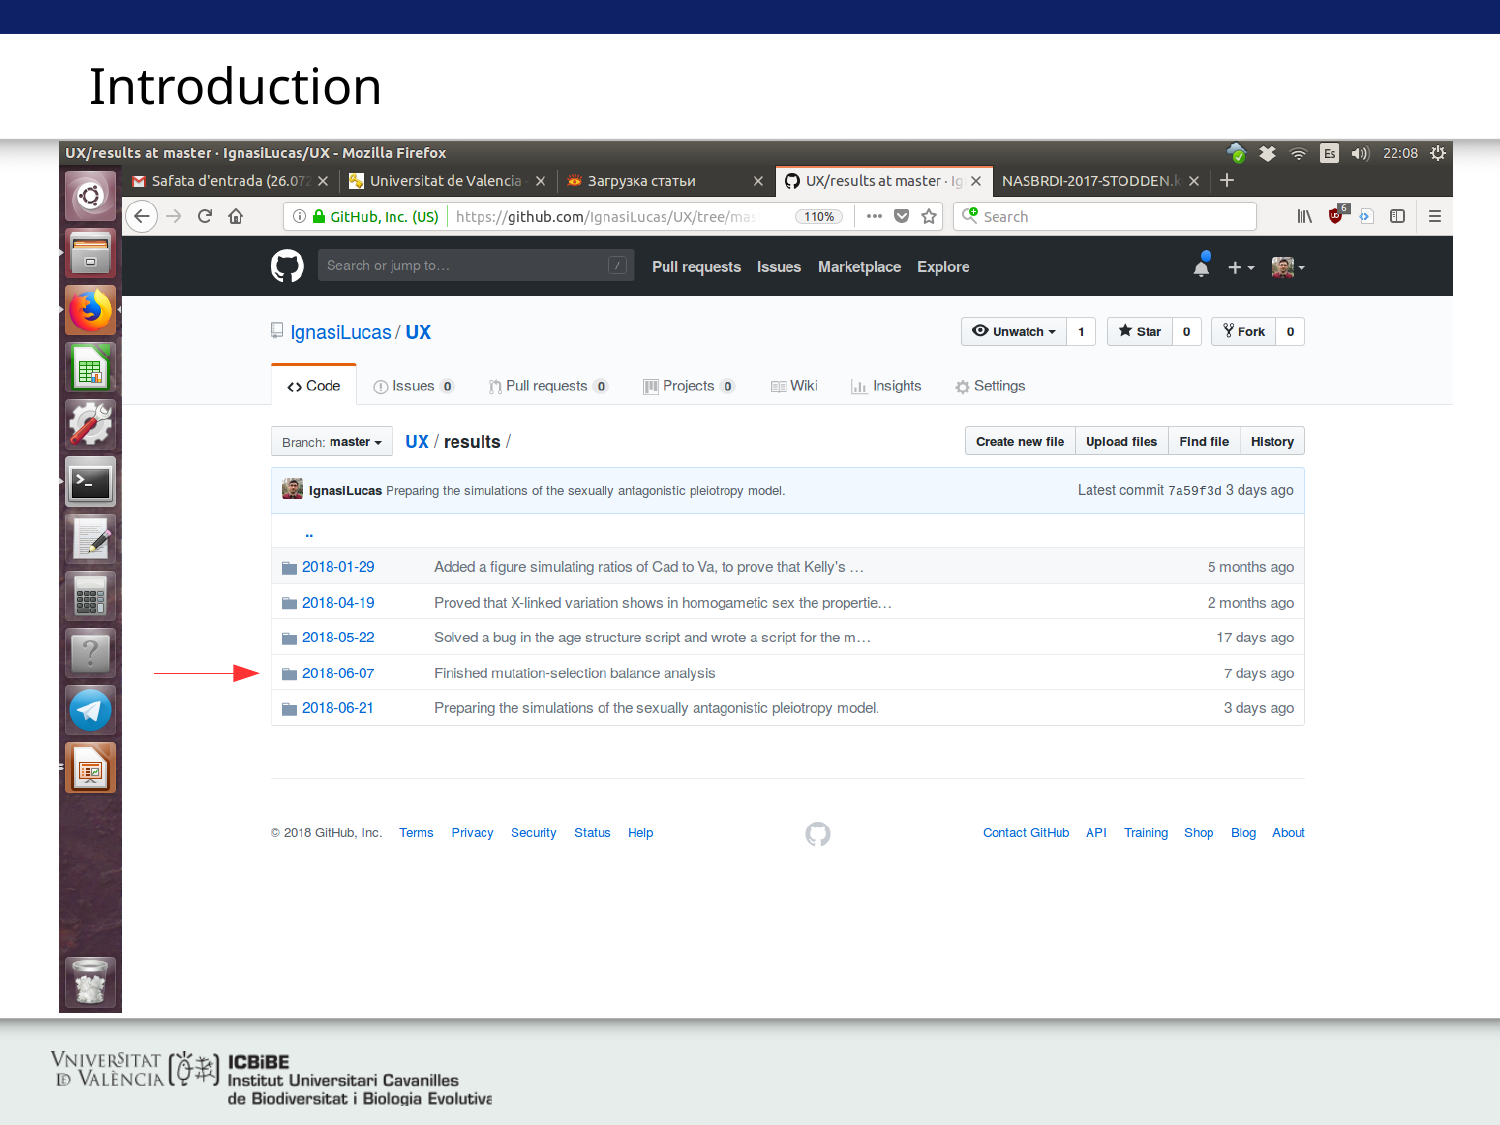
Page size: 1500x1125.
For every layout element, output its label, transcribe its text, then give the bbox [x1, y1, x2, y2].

picture [0, 0, 1500, 1013]
list Introduction [75, 47, 825, 110]
picture [0, 1018, 1500, 1125]
